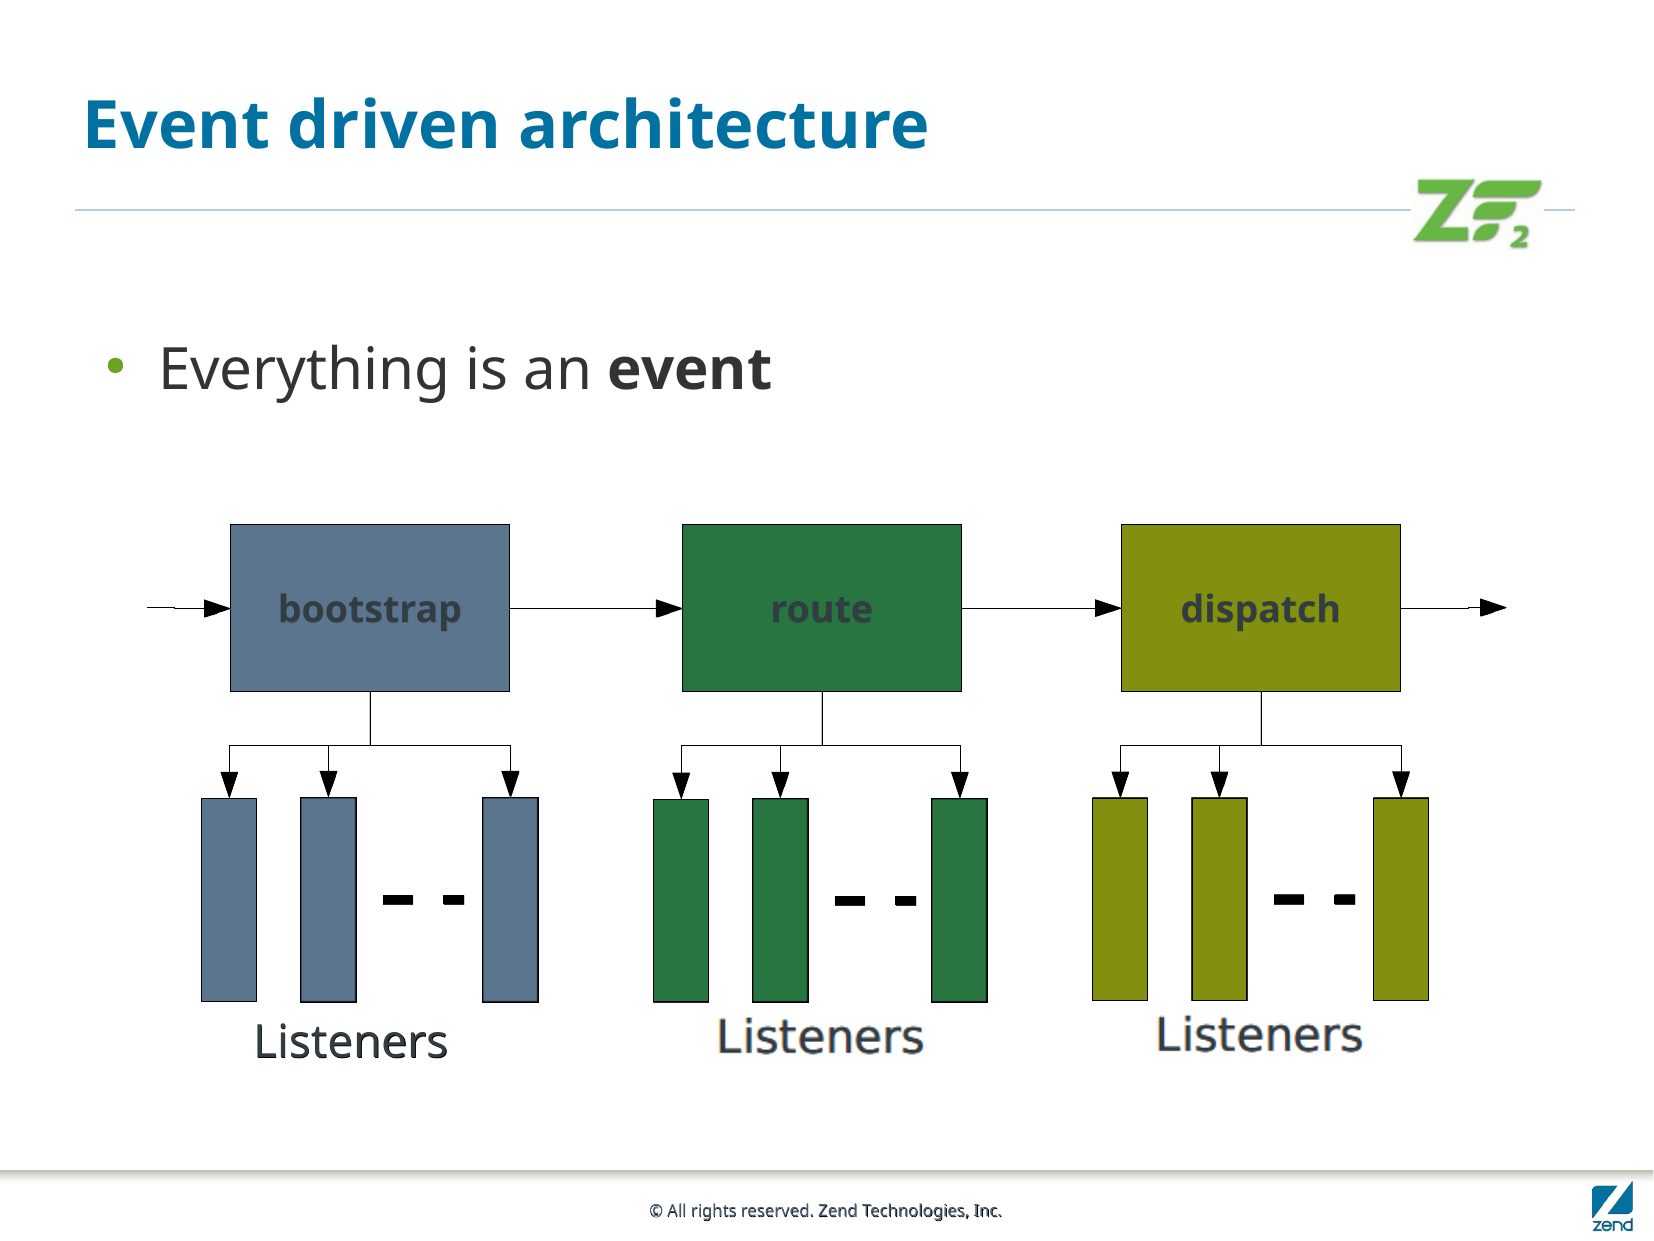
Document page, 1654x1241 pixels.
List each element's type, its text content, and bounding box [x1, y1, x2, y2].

text_box [653, 799, 709, 1002]
title Event driven architecture [82, 53, 1489, 169]
list Everything is an event [87, 327, 1571, 493]
picture [0, 1170, 1654, 1232]
text_box [1192, 798, 1247, 1001]
text_box bootstrap [230, 524, 510, 692]
text_box [1373, 798, 1429, 1001]
picture [300, 797, 357, 1001]
text_box dispatch [1121, 524, 1401, 692]
picture [482, 797, 539, 1003]
text_box [1092, 798, 1148, 1001]
picture [1411, 177, 1544, 250]
picture [1141, 1000, 1381, 1072]
text_box route [682, 524, 962, 692]
text_box Listeners [238, 1001, 453, 1070]
picture [702, 798, 988, 1074]
text_box [201, 798, 257, 1002]
